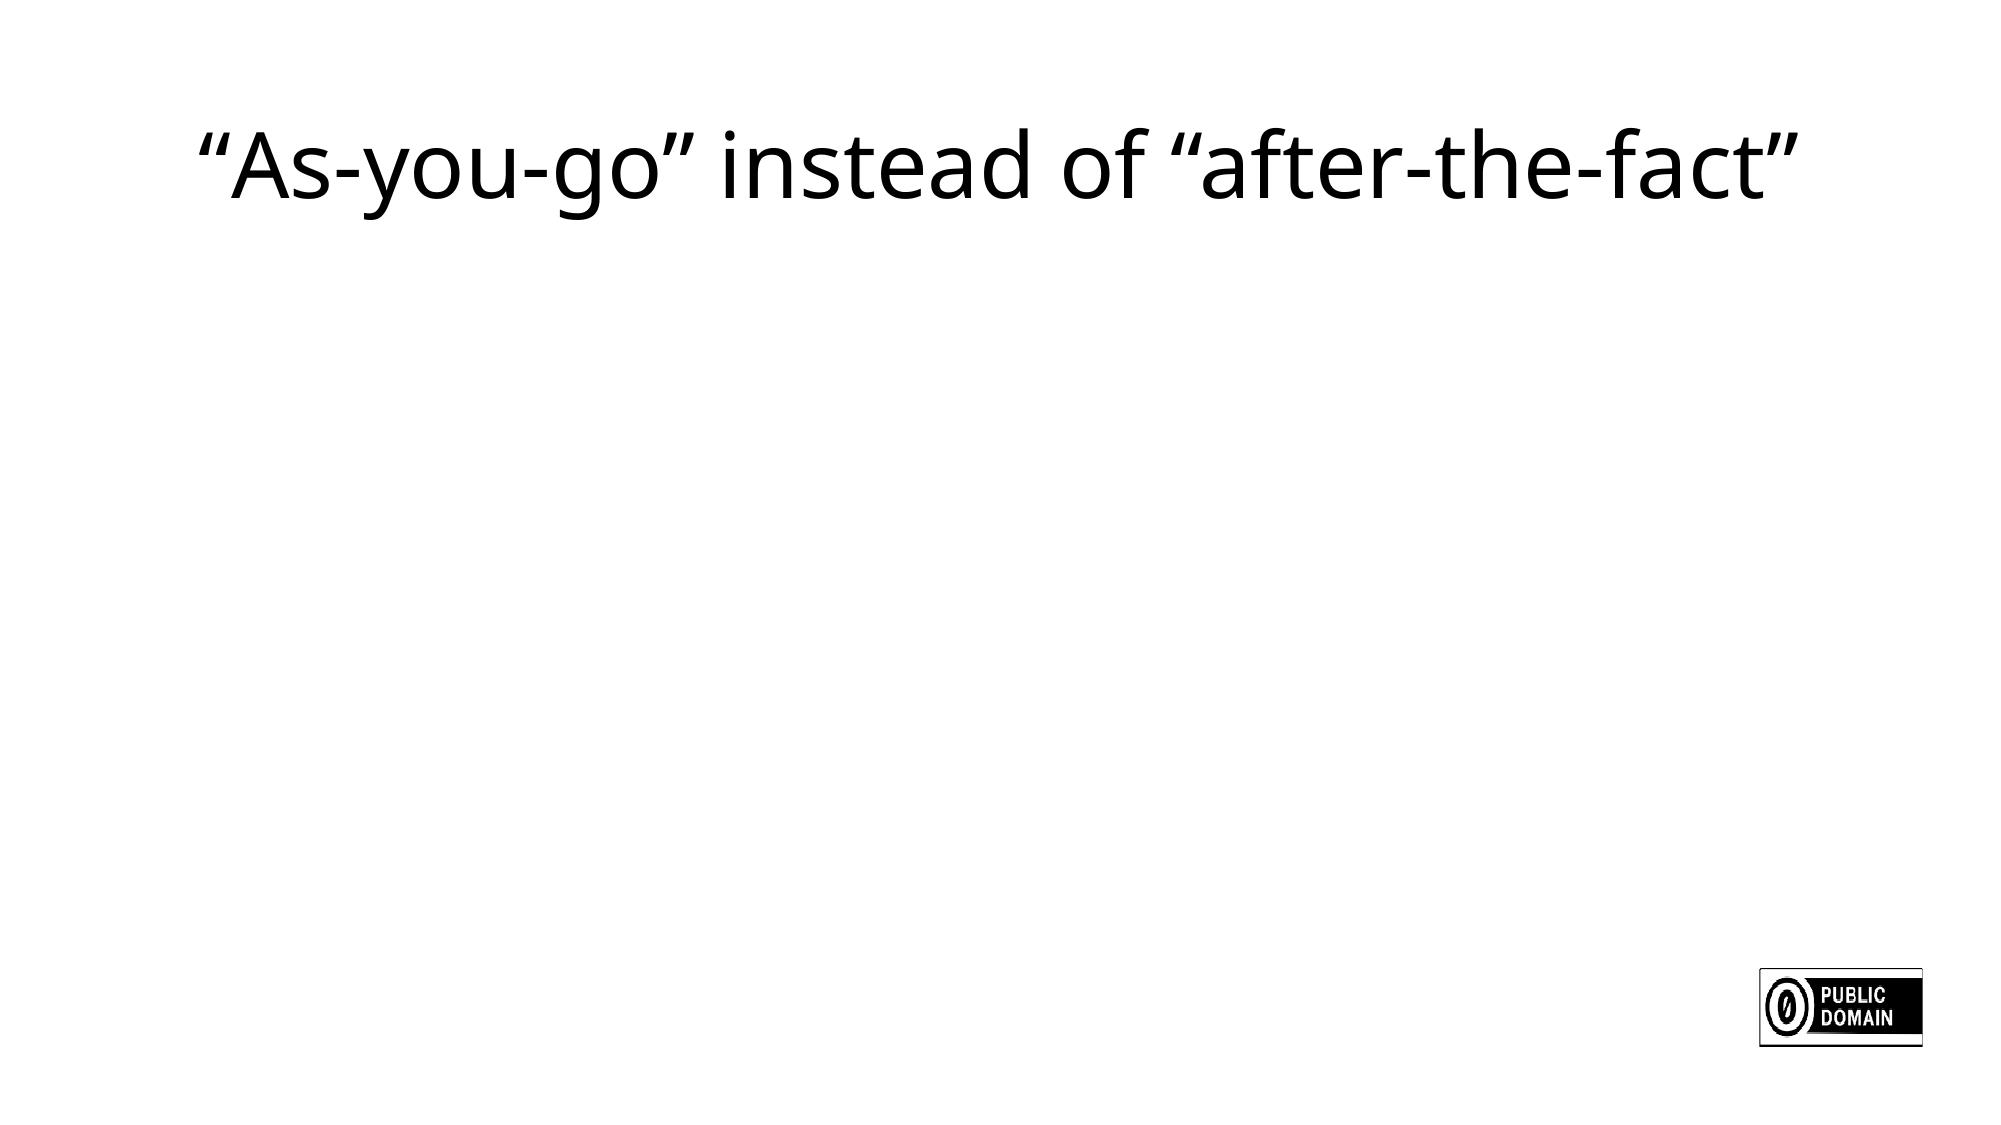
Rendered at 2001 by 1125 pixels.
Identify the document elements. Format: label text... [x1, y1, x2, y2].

text_box [1759, 969, 1923, 1047]
title “As-you-go” instead of “after-the-fact” [137, 59, 1863, 278]
